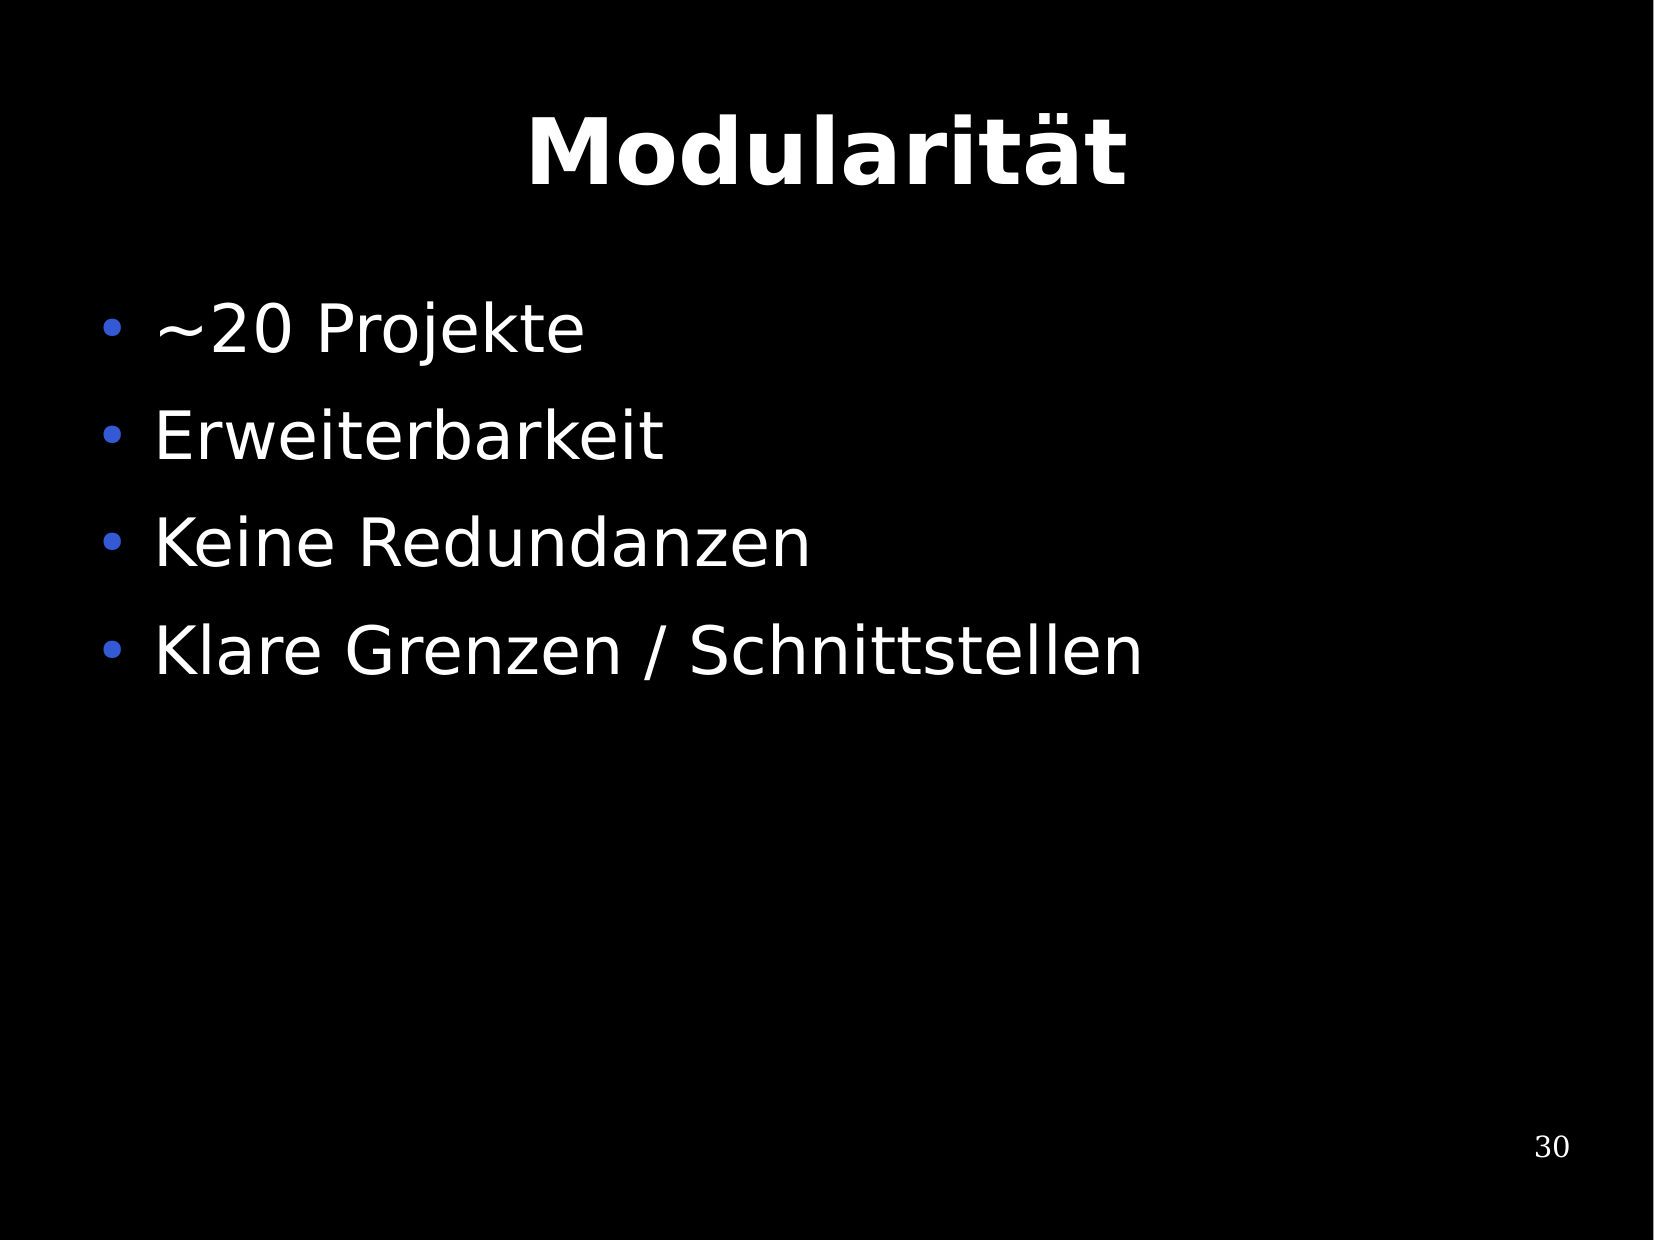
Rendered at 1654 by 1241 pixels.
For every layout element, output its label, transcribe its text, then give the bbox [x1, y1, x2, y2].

list ~20 Projekte Erweiterbarkeit Keine Redundanzen Klare Grenzen / Schnittstellen [82, 290, 1538, 1010]
title Modularität [82, 49, 1571, 257]
